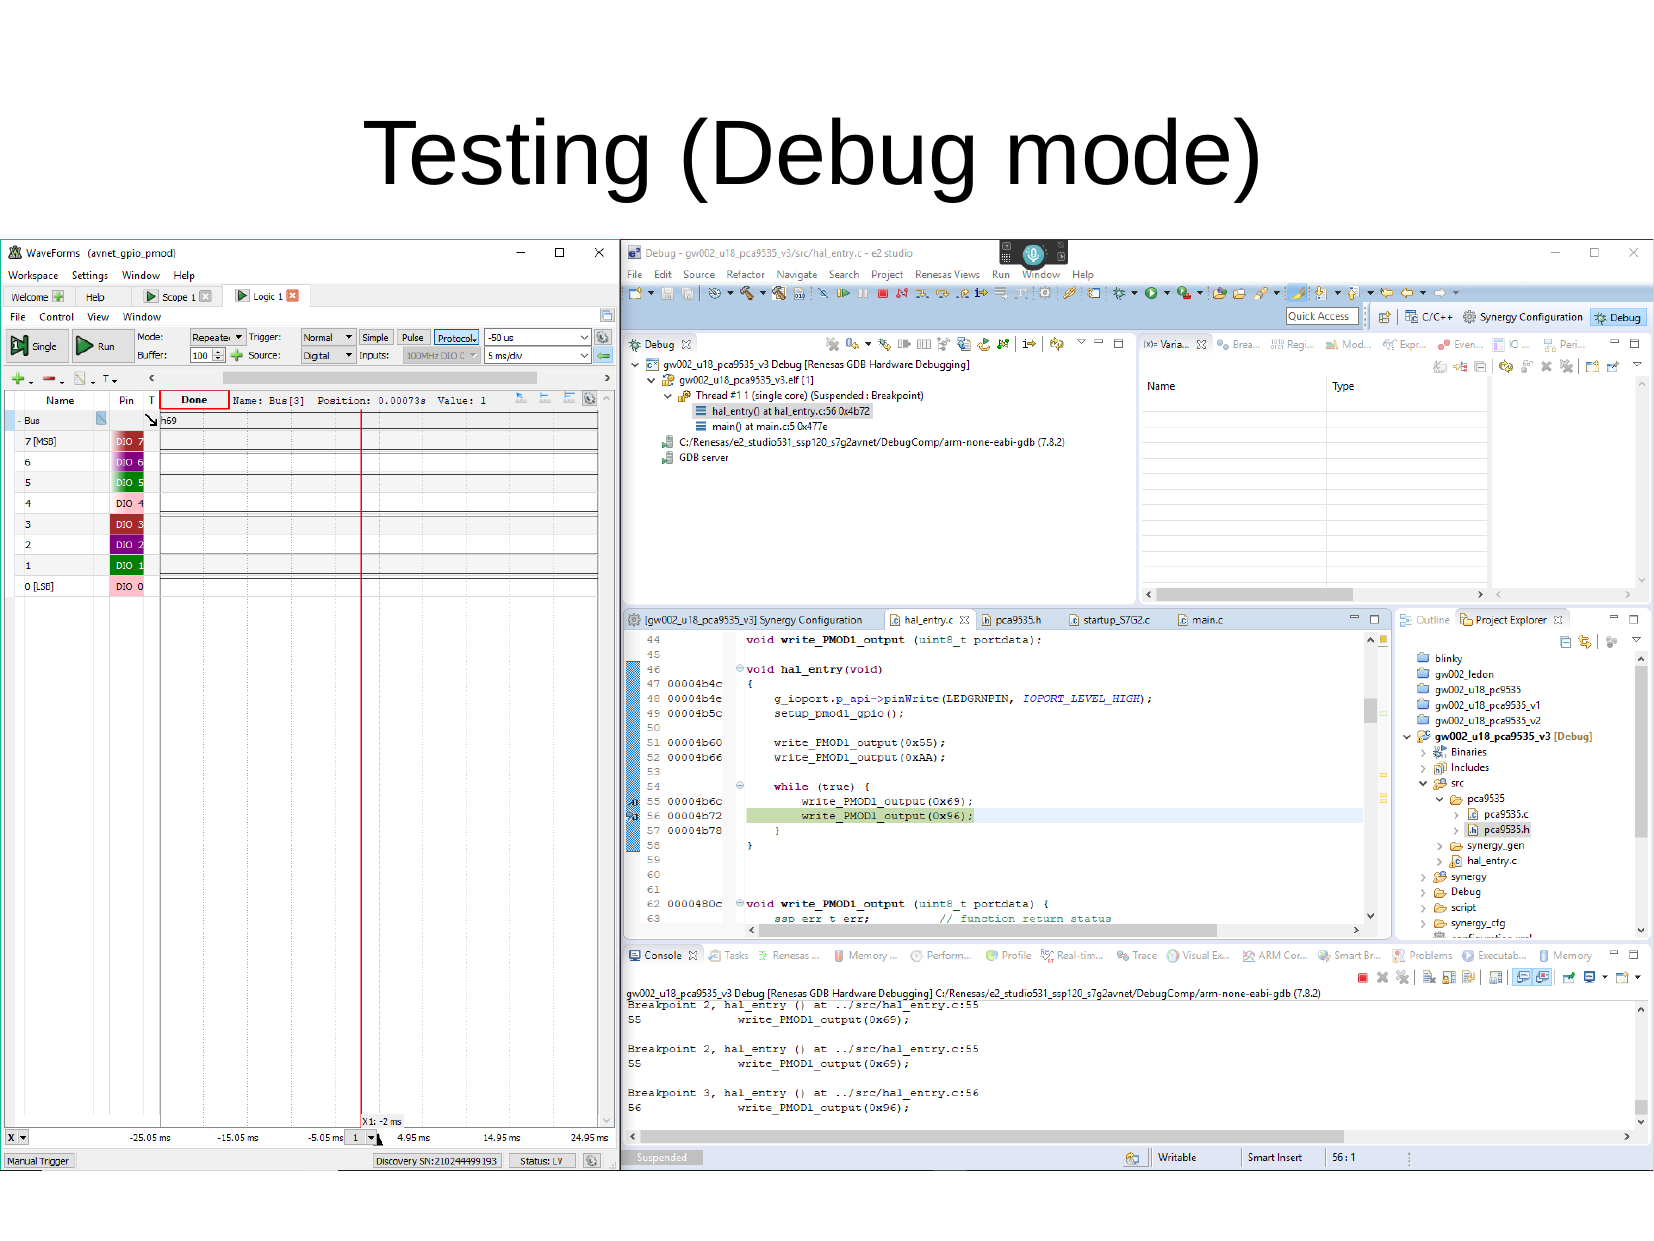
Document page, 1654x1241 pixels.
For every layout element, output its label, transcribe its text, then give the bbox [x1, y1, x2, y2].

picture [0, 239, 1654, 1171]
title Testing (Debug mode) [82, 49, 1571, 239]
